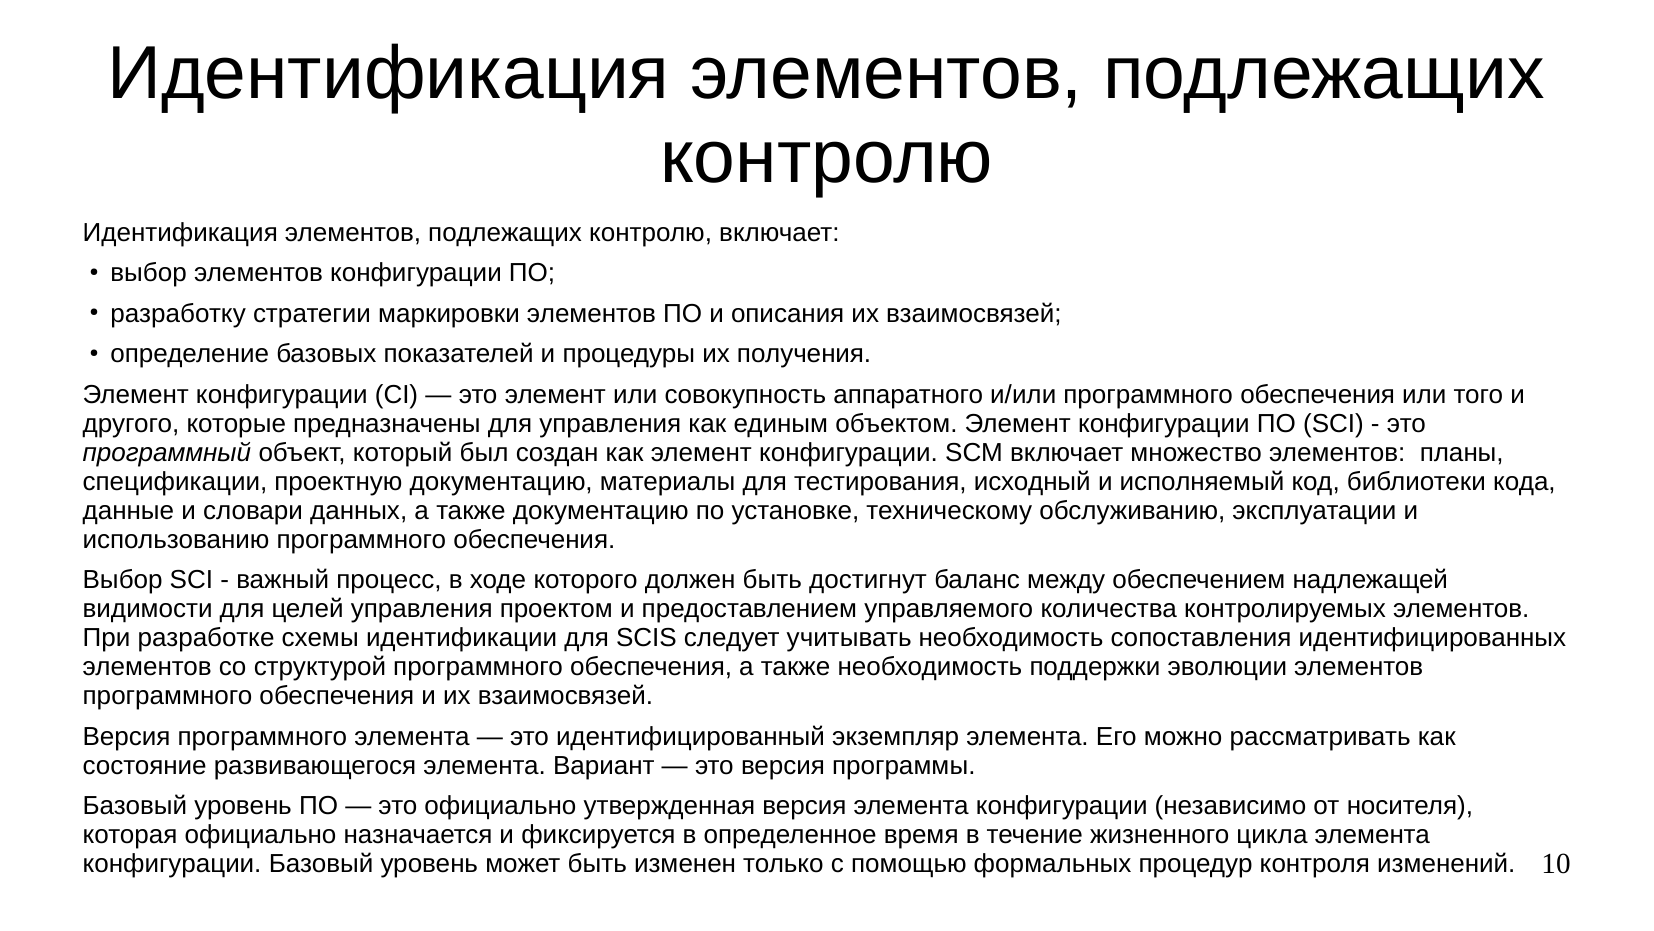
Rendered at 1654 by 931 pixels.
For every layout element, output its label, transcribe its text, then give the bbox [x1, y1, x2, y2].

title Идентификация элементов, подлежащих контролю [82, 30, 1571, 199]
list Идентификация элементов, подлежащих контролю, включает: выбор элементов конфигурации ПО; разработку стратегии маркировки элементов ПО и описания их взаимосвязей; определение базовых показателей и процедуры их получения. Элемент конфигурации (CI) — это элемент или совокупность аппаратного и/или программного обеспечения или того и другого, которые предназначены для управления как единым объектом. Элемент конфигурации ПО (SCI) - это программный объект, который был создан как элемент конфигурации. SCM включает множество элементов: планы, спецификации, проектную документацию, материалы для тестирования, исходный и исполняемый код, библиотеки кода, данные и словари данных, а также документацию по установке, техническому обслуживанию, эксплуатации и использованию программного обеспечения. Выбор SCI - важный процесс, в ходе которого должен быть достигнут баланс между обеспечением надлежащей видимости для целей управления проектом и предоставлением управляемого количества контролируемых элементов. При разработке схемы идентификации для SCIS следует учитывать необходимость сопоставления идентифицированных элементов со структурой программного обеспечения, а также необходимость поддержки эволюции элементов программного обеспечения и их взаимосвязей. Версия программного элемента — это идентифицированный экземпляр элемента. Его можно рассматривать как состояние развивающегося элемента. Вариант — это версия программы. Базовый уровень ПО — это официально утвержденная версия элемента конфигурации (независимо от носителя), которая официально назначается и фиксируется в определенное время в течение жизненного цикла элемента конфигурации. Базовый уровень может быть изменен только с помощью формальных процедур контроля изменений. [82, 217, 1571, 886]
